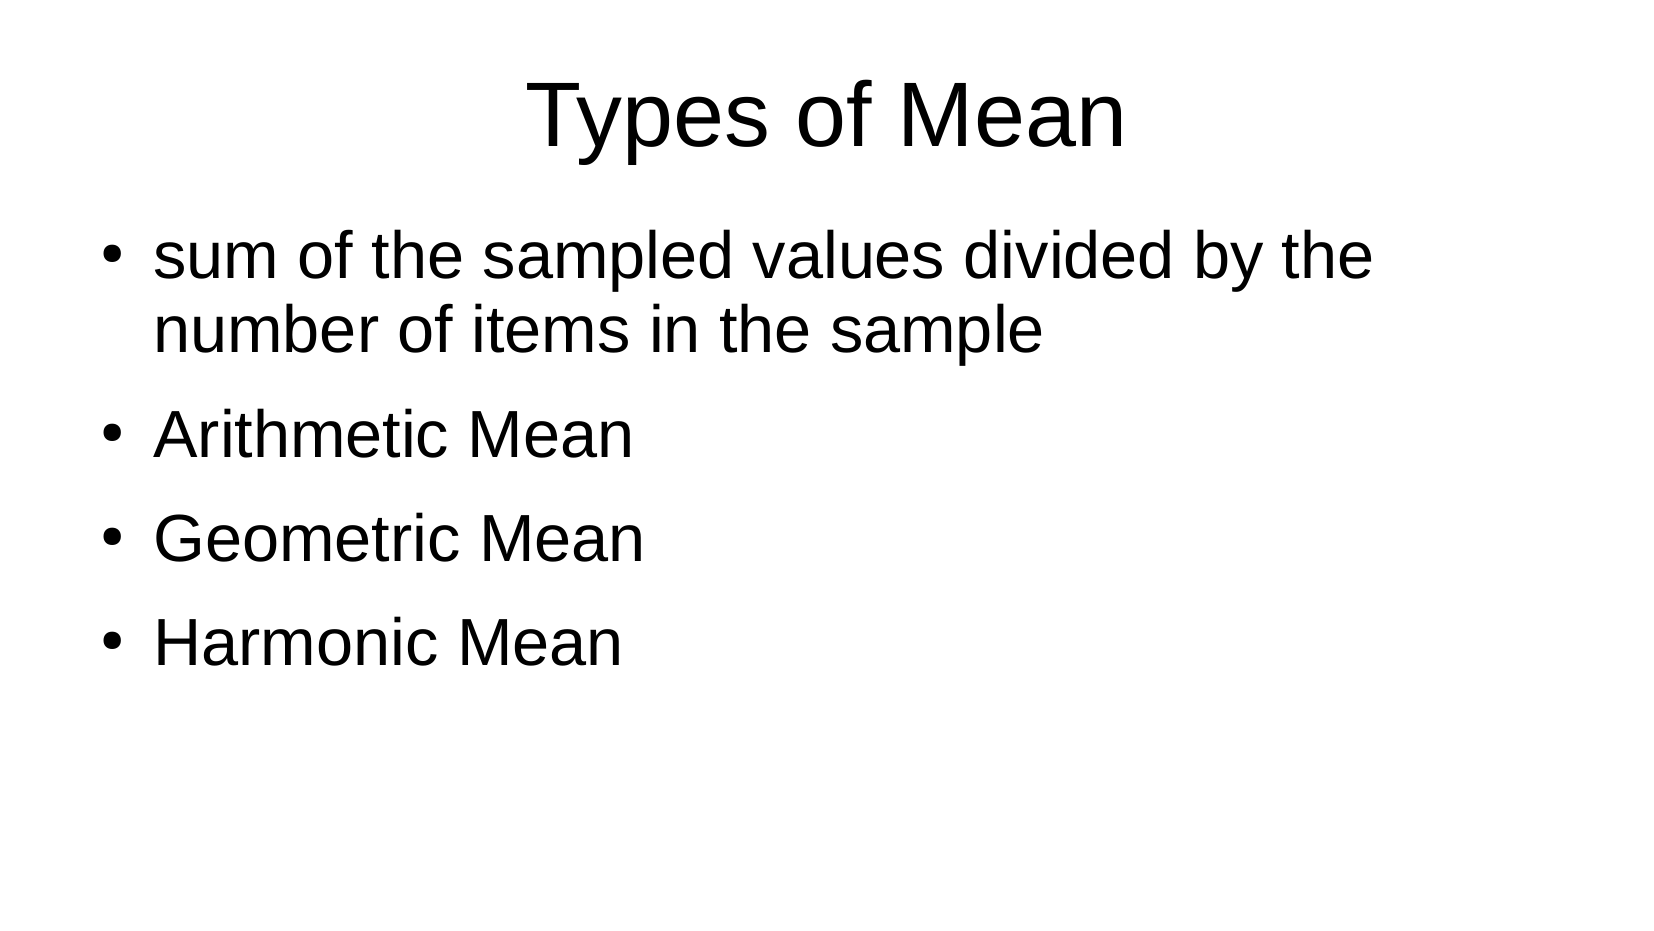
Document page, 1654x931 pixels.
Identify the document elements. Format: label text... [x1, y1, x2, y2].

list sum of the sampled values divided by the number of items in the sample Arithmetic Mean Geometric Mean Harmonic Mean [82, 217, 1571, 758]
title Types of Mean [82, 37, 1571, 193]
